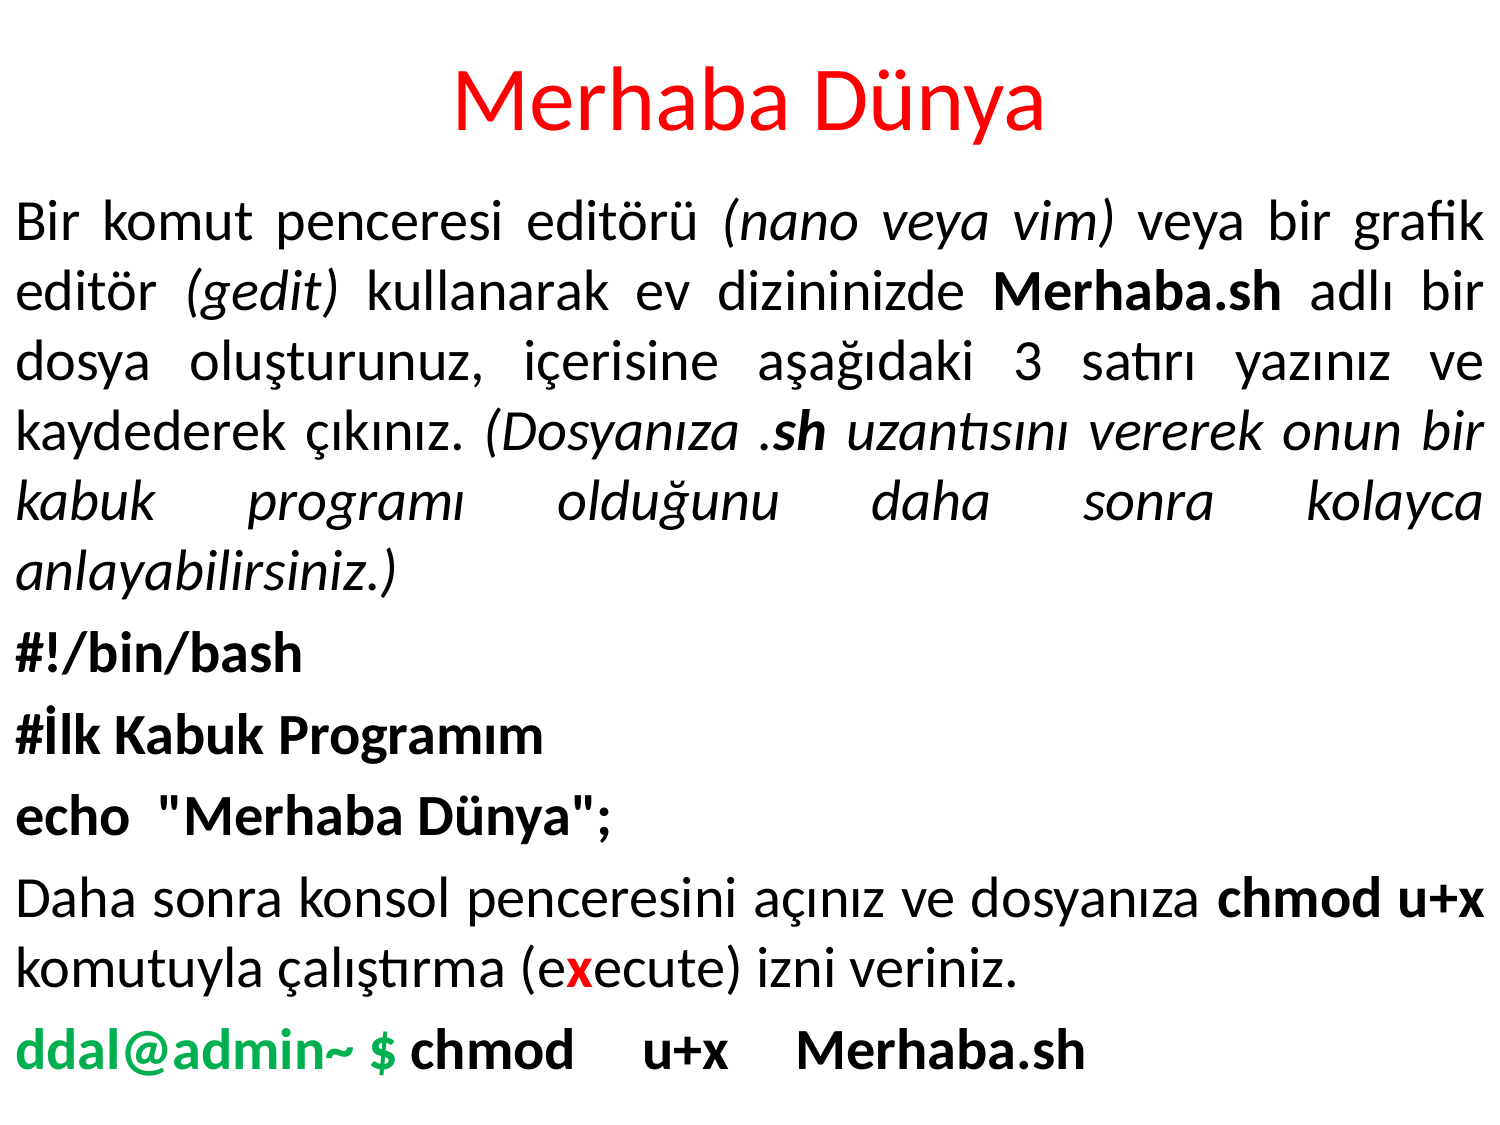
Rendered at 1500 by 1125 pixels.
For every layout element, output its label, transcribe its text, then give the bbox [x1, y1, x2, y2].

title Merhaba Dünya [0, 0, 1500, 174]
list Bir komut penceresi editörü (nano veya vim) veya bir grafik editör (gedit) kullanarak ev dizininizde Merhaba.sh adlı bir dosya oluşturunuz, içerisine aşağıdaki 3 satırı yazınız ve kaydederek çıkınız. (Dosyanıza .sh uzantısını vererek onun bir kabuk programı olduğunu daha sonra kolayca anlayabilirsiniz.) #!/bin/bash #İlk Kabuk Programım echo "Merhaba Dünya"; Daha sonra konsol penceresini açınız ve dosyanıza chmod u+x komutuyla çalıştırma (execute) izni veriniz. ddal@admin~ $ chmod u+x Merhaba.sh [0, 174, 1500, 1125]
